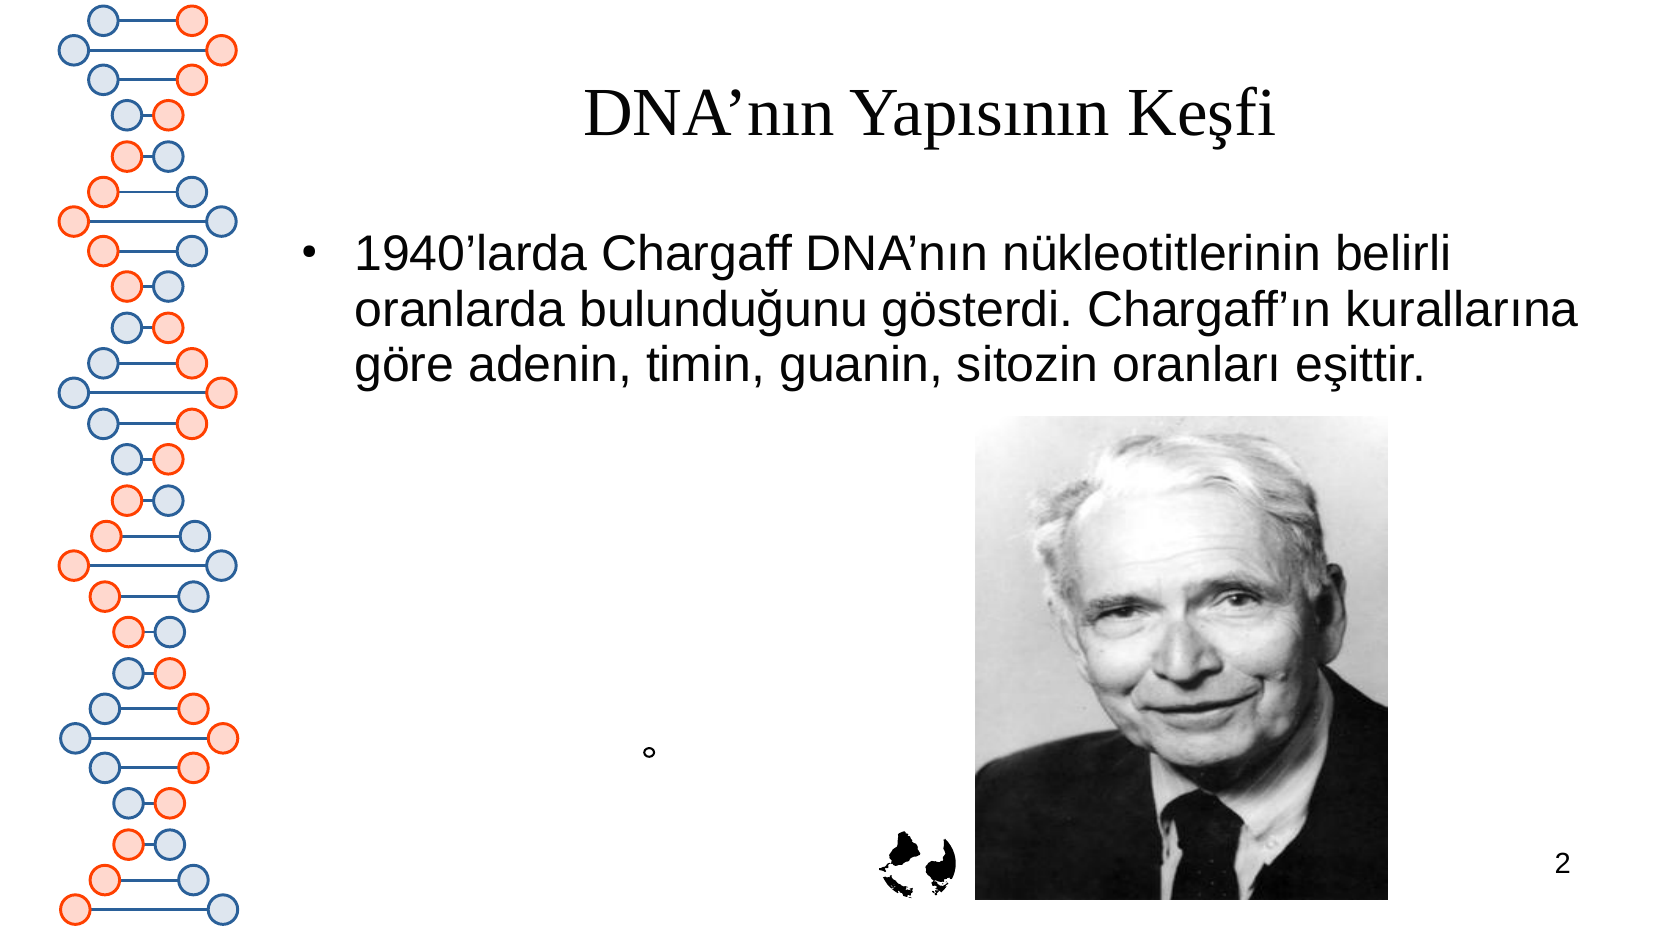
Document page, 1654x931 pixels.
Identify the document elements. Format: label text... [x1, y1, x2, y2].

list 1940’larda Chargaff DNA’nın nükleotitlerinin belirli oranlarda bulunduğunu gösterdi. Chargaff’ın kurallarına göre adenin, timin, guanin, sitozin oranları eşittir. [283, 225, 1613, 451]
title DNA’nın Yapısının Keşfi [265, 35, 1595, 189]
picture [975, 416, 1388, 901]
text_box [600, 712, 660, 772]
text_box [925, 838, 956, 896]
text_box [882, 874, 913, 899]
text_box [879, 830, 921, 872]
